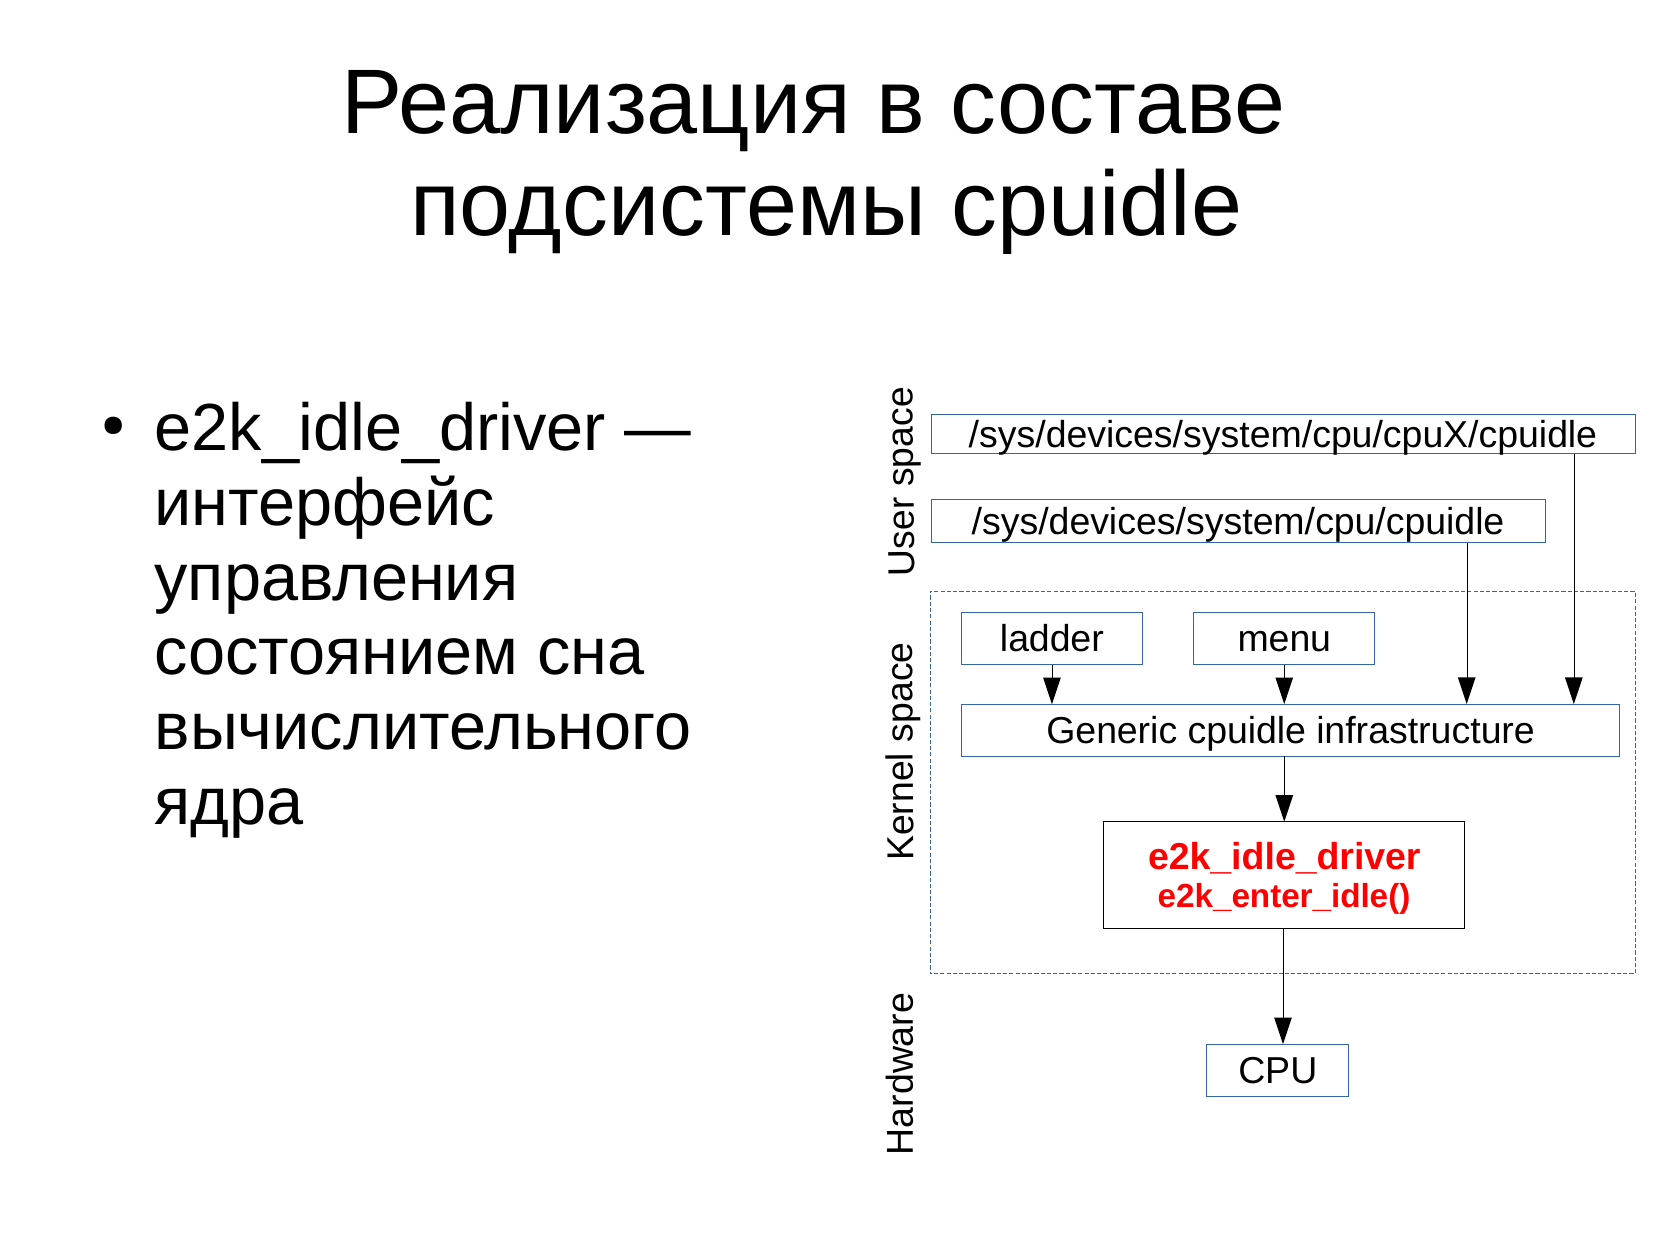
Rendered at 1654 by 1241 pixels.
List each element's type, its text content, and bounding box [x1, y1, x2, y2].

text_box menu [1193, 612, 1375, 665]
title Реализация в составе подсистемы cpuidle [82, 49, 1571, 257]
text_box Kernel space [870, 621, 931, 876]
text_box /sys/devices/system/cpu/cpuidle [931, 499, 1546, 543]
text_box /sys/devices/system/cpu/cpuX/cpuidle [931, 414, 1636, 454]
text_box e2k_idle_driver e2k_enter_idle() [1103, 821, 1465, 929]
text_box Hardware [871, 974, 930, 1170]
text_box Generic cpuidle infrastructure [961, 704, 1620, 757]
text_box ladder [961, 612, 1143, 665]
text_box User space [870, 367, 932, 592]
text_box CPU [1206, 1044, 1349, 1097]
list e2k_idle_driver — интерфейс управления состоянием сна вычислительного ядра [83, 390, 811, 1171]
